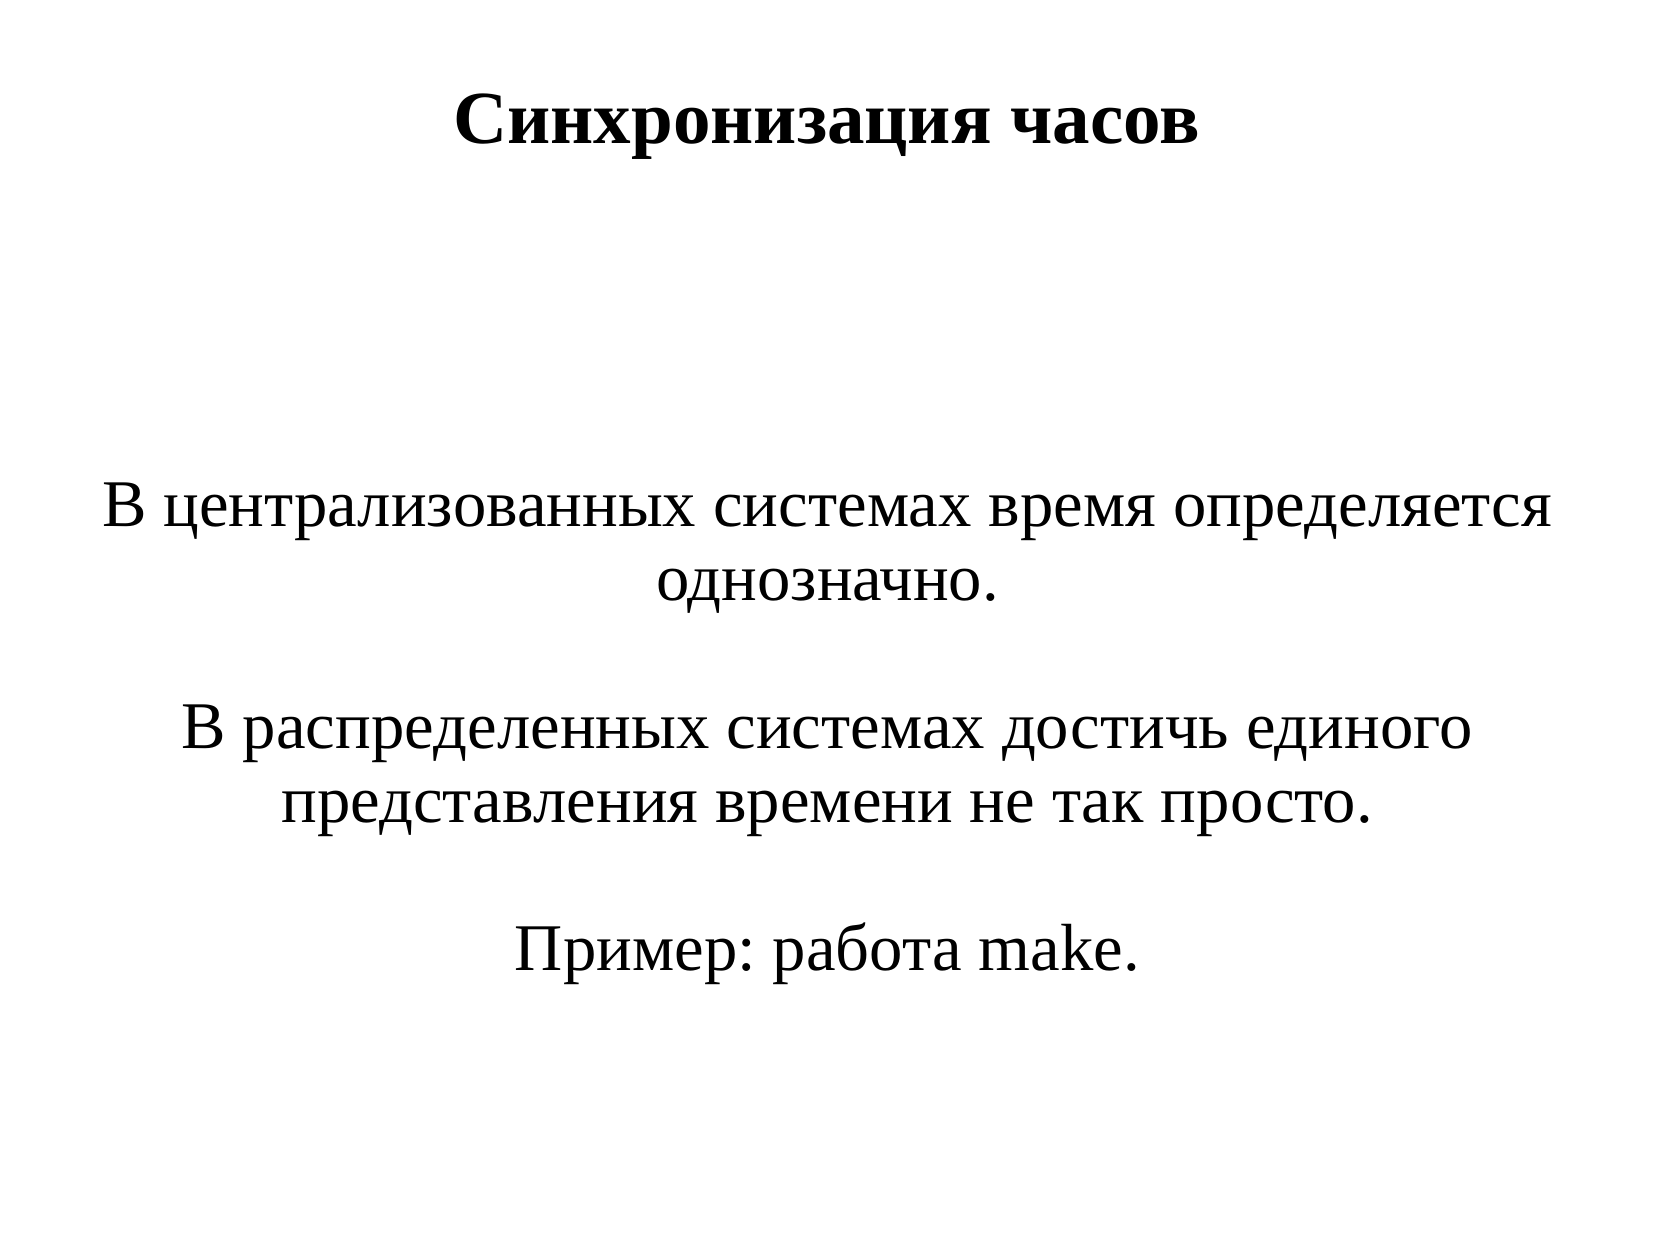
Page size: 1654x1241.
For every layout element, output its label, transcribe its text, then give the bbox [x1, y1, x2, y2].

subtitle В централизованных системах время определяется однозначно. В распределенных системах достичь единого представления времени не так просто. Пример: работа make. [30, 236, 1626, 1215]
title Синхронизация часов [30, 27, 1624, 210]
